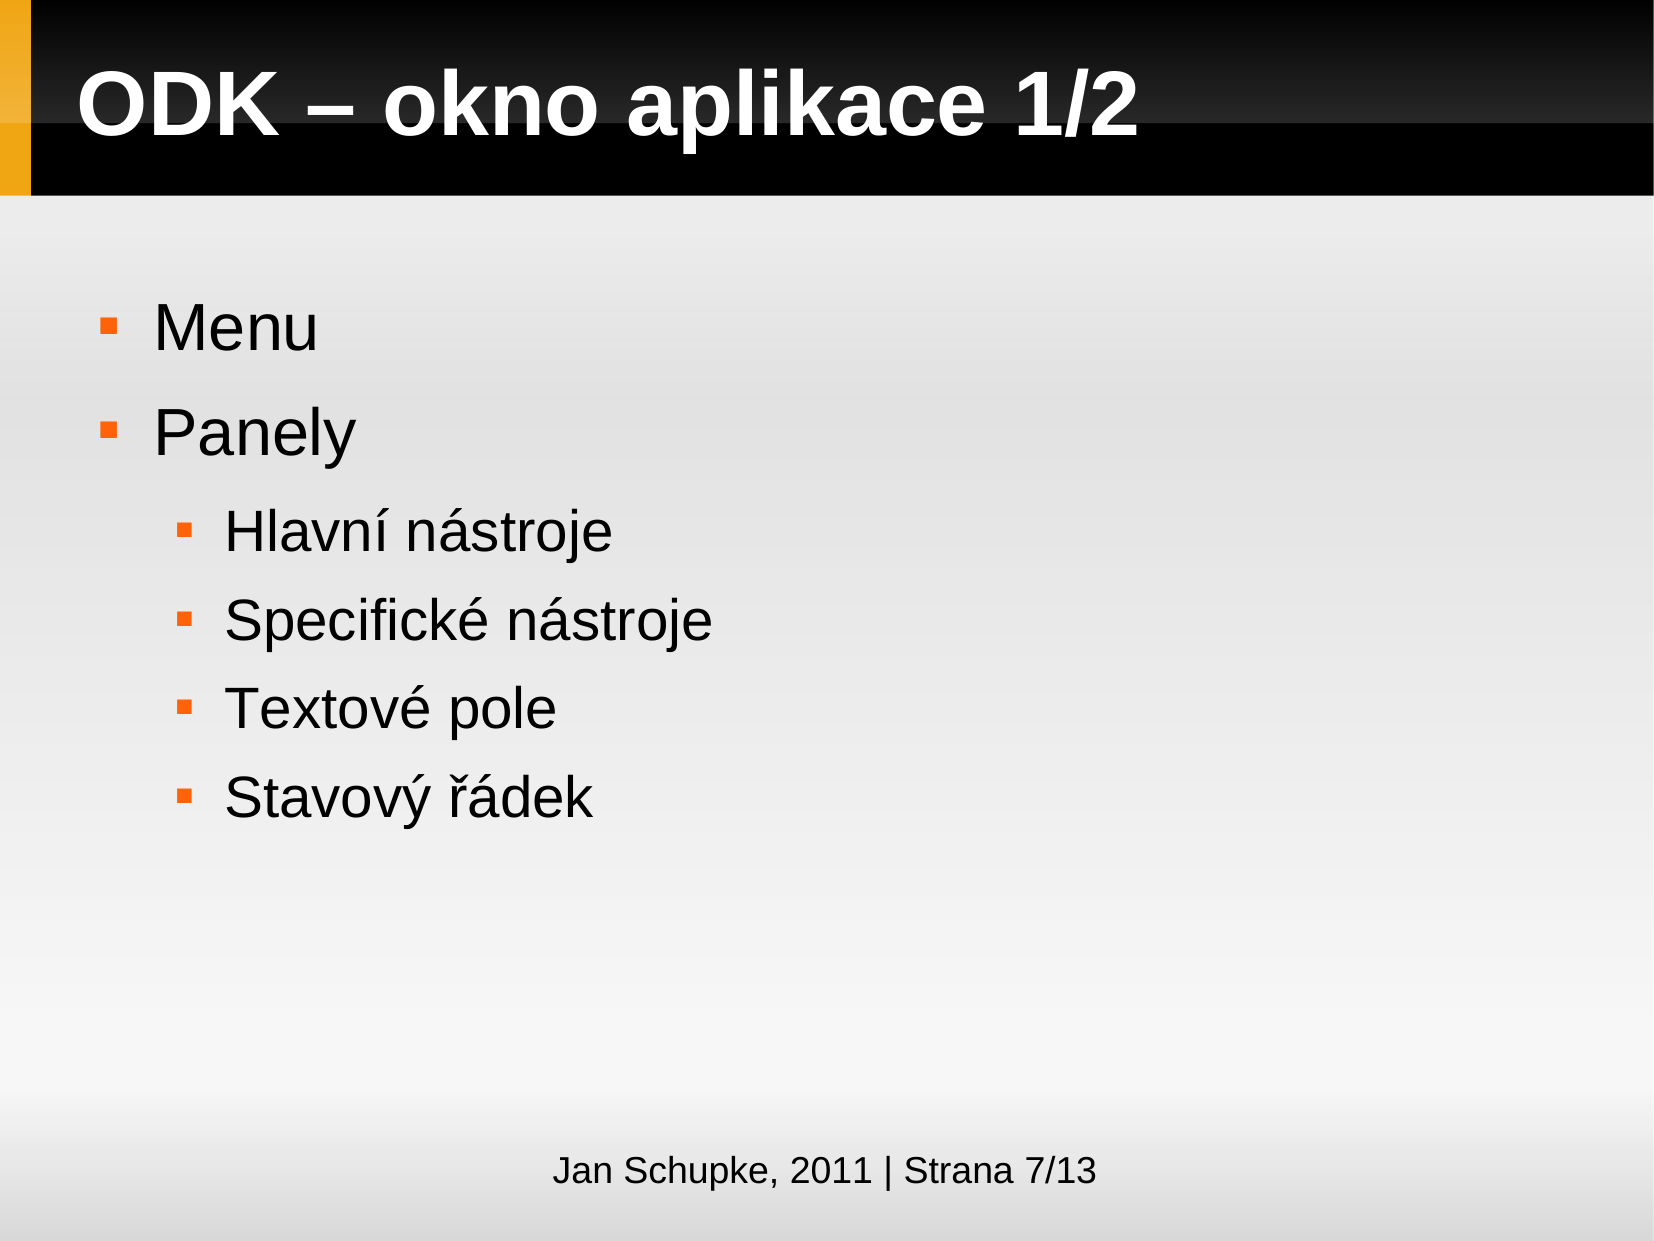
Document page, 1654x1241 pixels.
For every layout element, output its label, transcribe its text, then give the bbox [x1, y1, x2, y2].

picture [0, 0, 1654, 1241]
list Menu Panely Hlavní nástroje Specifické nástroje Textové pole Stavový řádek [82, 290, 1571, 1094]
title ODK – okno aplikace 1/2 [76, 7, 1565, 200]
text_box Jan Schupke, 2011 | Strana <number>/13 [525, 1141, 1126, 1201]
